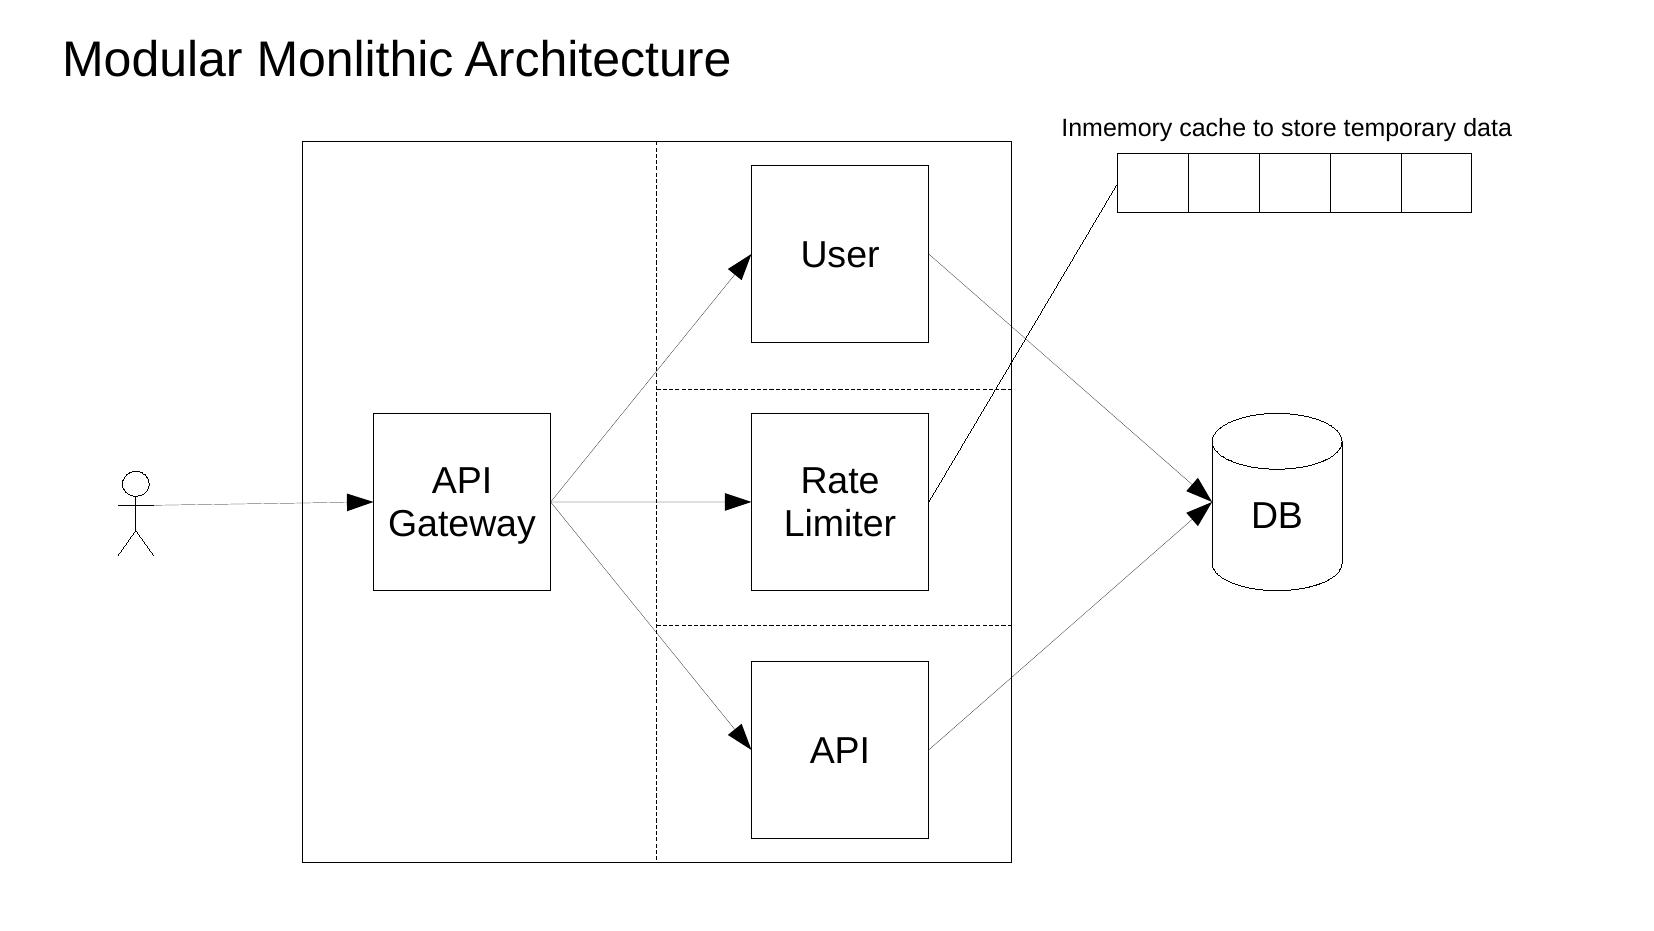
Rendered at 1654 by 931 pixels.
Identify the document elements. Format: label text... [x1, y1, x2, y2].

text_box Inmemory cache to store temporary data [1046, 106, 1529, 150]
text_box Modular Monlithic Architecture [47, 23, 1607, 95]
text_box Rate Limiter [751, 413, 929, 591]
text_box API [751, 661, 929, 839]
text_box User [751, 165, 929, 343]
text_box DB [1212, 413, 1343, 591]
text_box API Gateway [373, 413, 551, 591]
